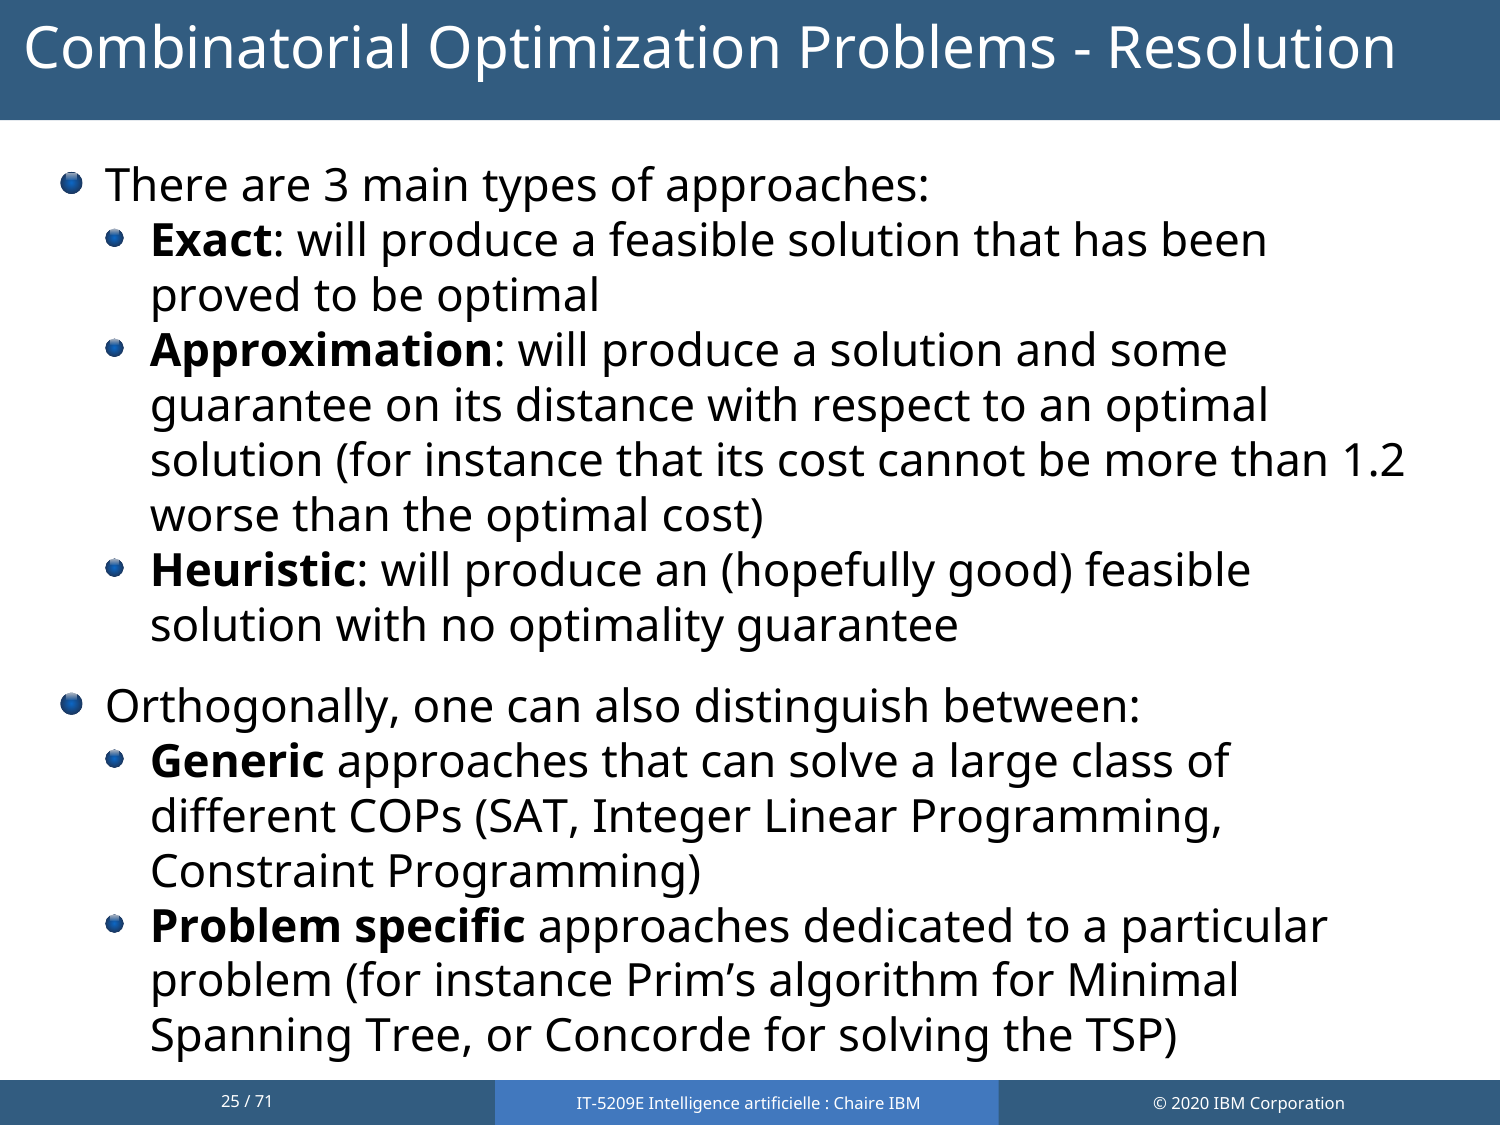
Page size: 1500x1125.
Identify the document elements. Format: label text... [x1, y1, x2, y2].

list There are 3 main types of approaches: Exact: will produce a feasible solution that has been proved to be optimal Approximation: will produce a solution and some guarantee on its distance with respect to an optimal solution (for instance that its cost cannot be more than 1.2 worse than the optimal cost) Heuristic: will produce an (hopefully good) feasible solution with no optimality guarantee Orthogonally, one can also distinguish between: Generic approaches that can solve a large class of different COPs (SAT, Integer Linear Programming, Constraint Programming) Problem specific approaches dedicated to a particular problem (for instance Prim’s algorithm for Minimal Spanning Tree, or Concorde for solving the TSP) [45, 147, 1441, 1069]
title Combinatorial Optimization Problems - Resolution [0, 0, 1500, 121]
